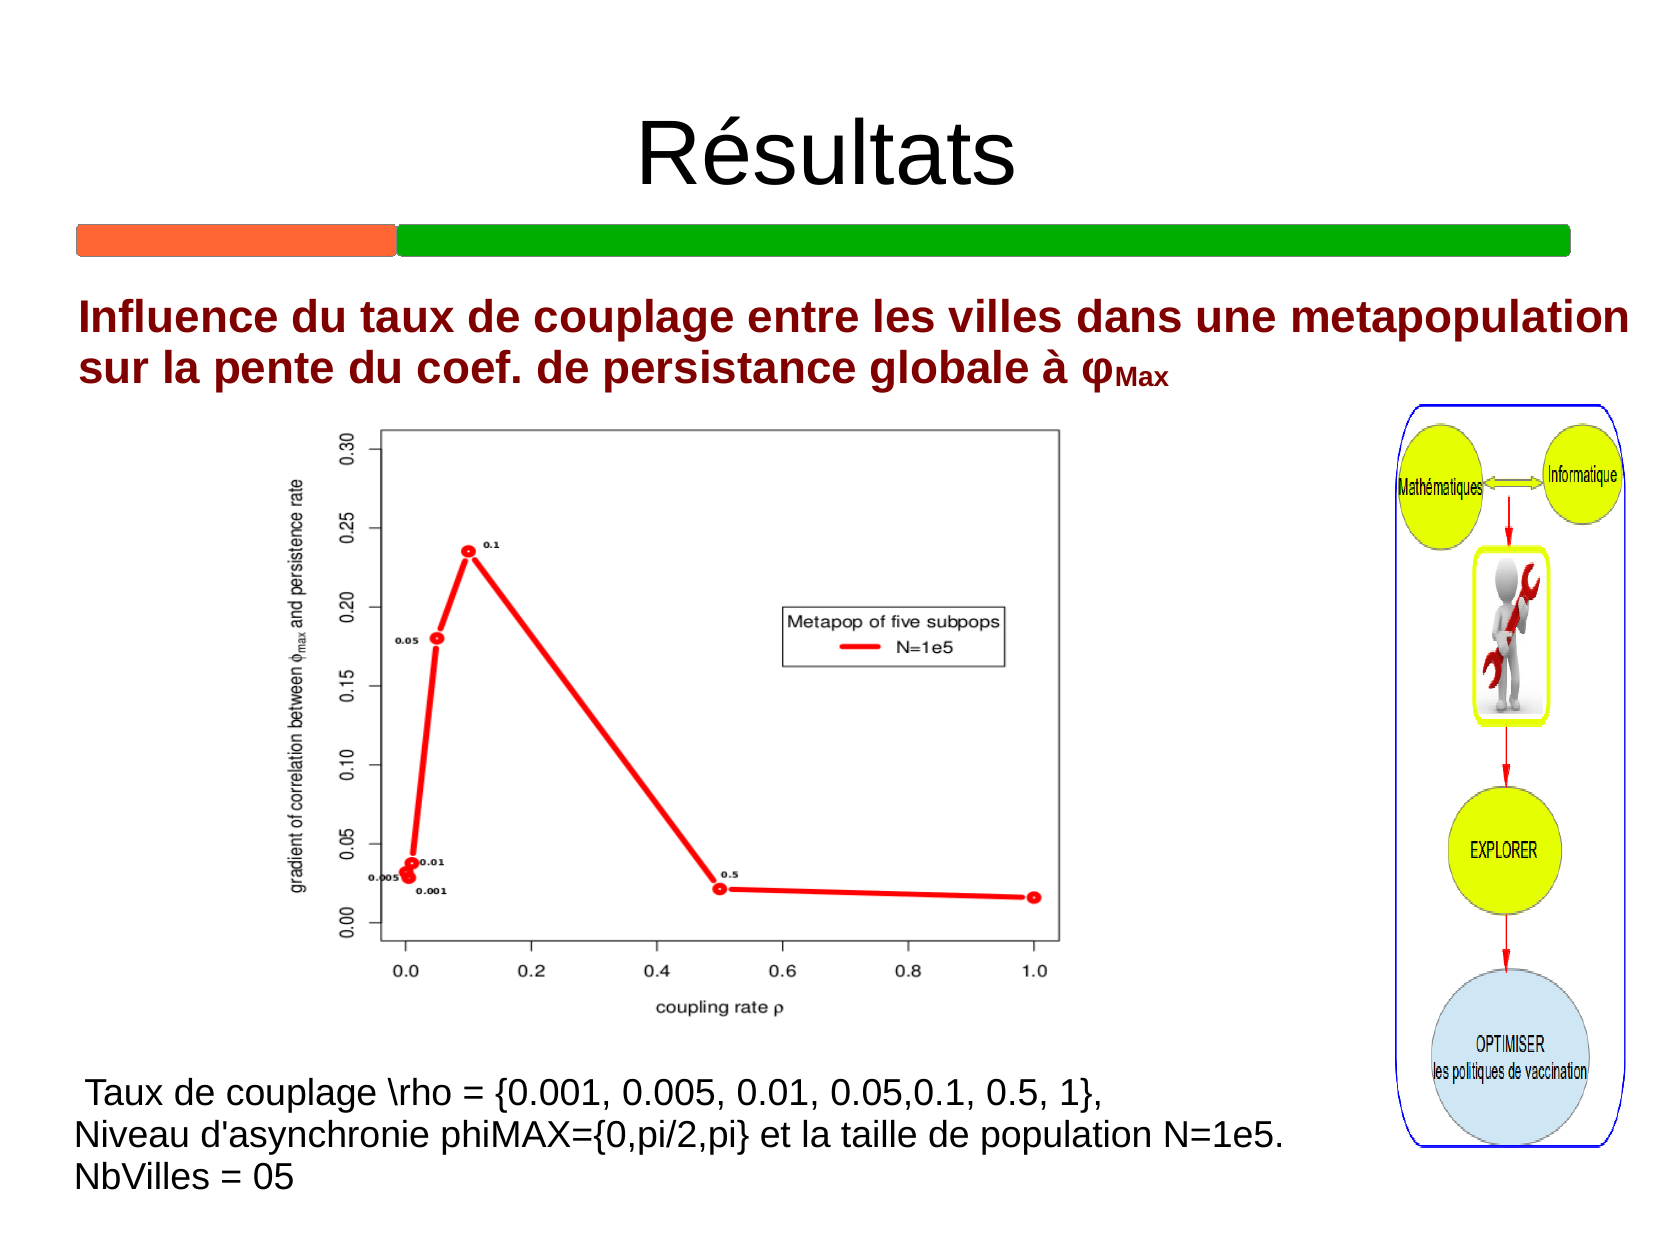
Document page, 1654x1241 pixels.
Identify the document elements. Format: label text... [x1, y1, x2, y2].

text_box [76, 224, 1571, 257]
picture [286, 414, 1075, 1026]
text_box Taux de couplage \rho = {0.001, 0.005, 0.01, 0.05,0.1, 0.5, 1}, Niveau d'asynchronie phiMAX={0,pi/2,pi} et la taille de population N=1e5. NbVilles = 05 [59, 1063, 1300, 1205]
text_box Influence du taux de couplage entre les villes dans une metapopulation sur la pente du coef. de persistance globale à φMax [63, 283, 1654, 415]
picture [1393, 415, 1630, 1164]
title Résultats [82, 49, 1571, 228]
